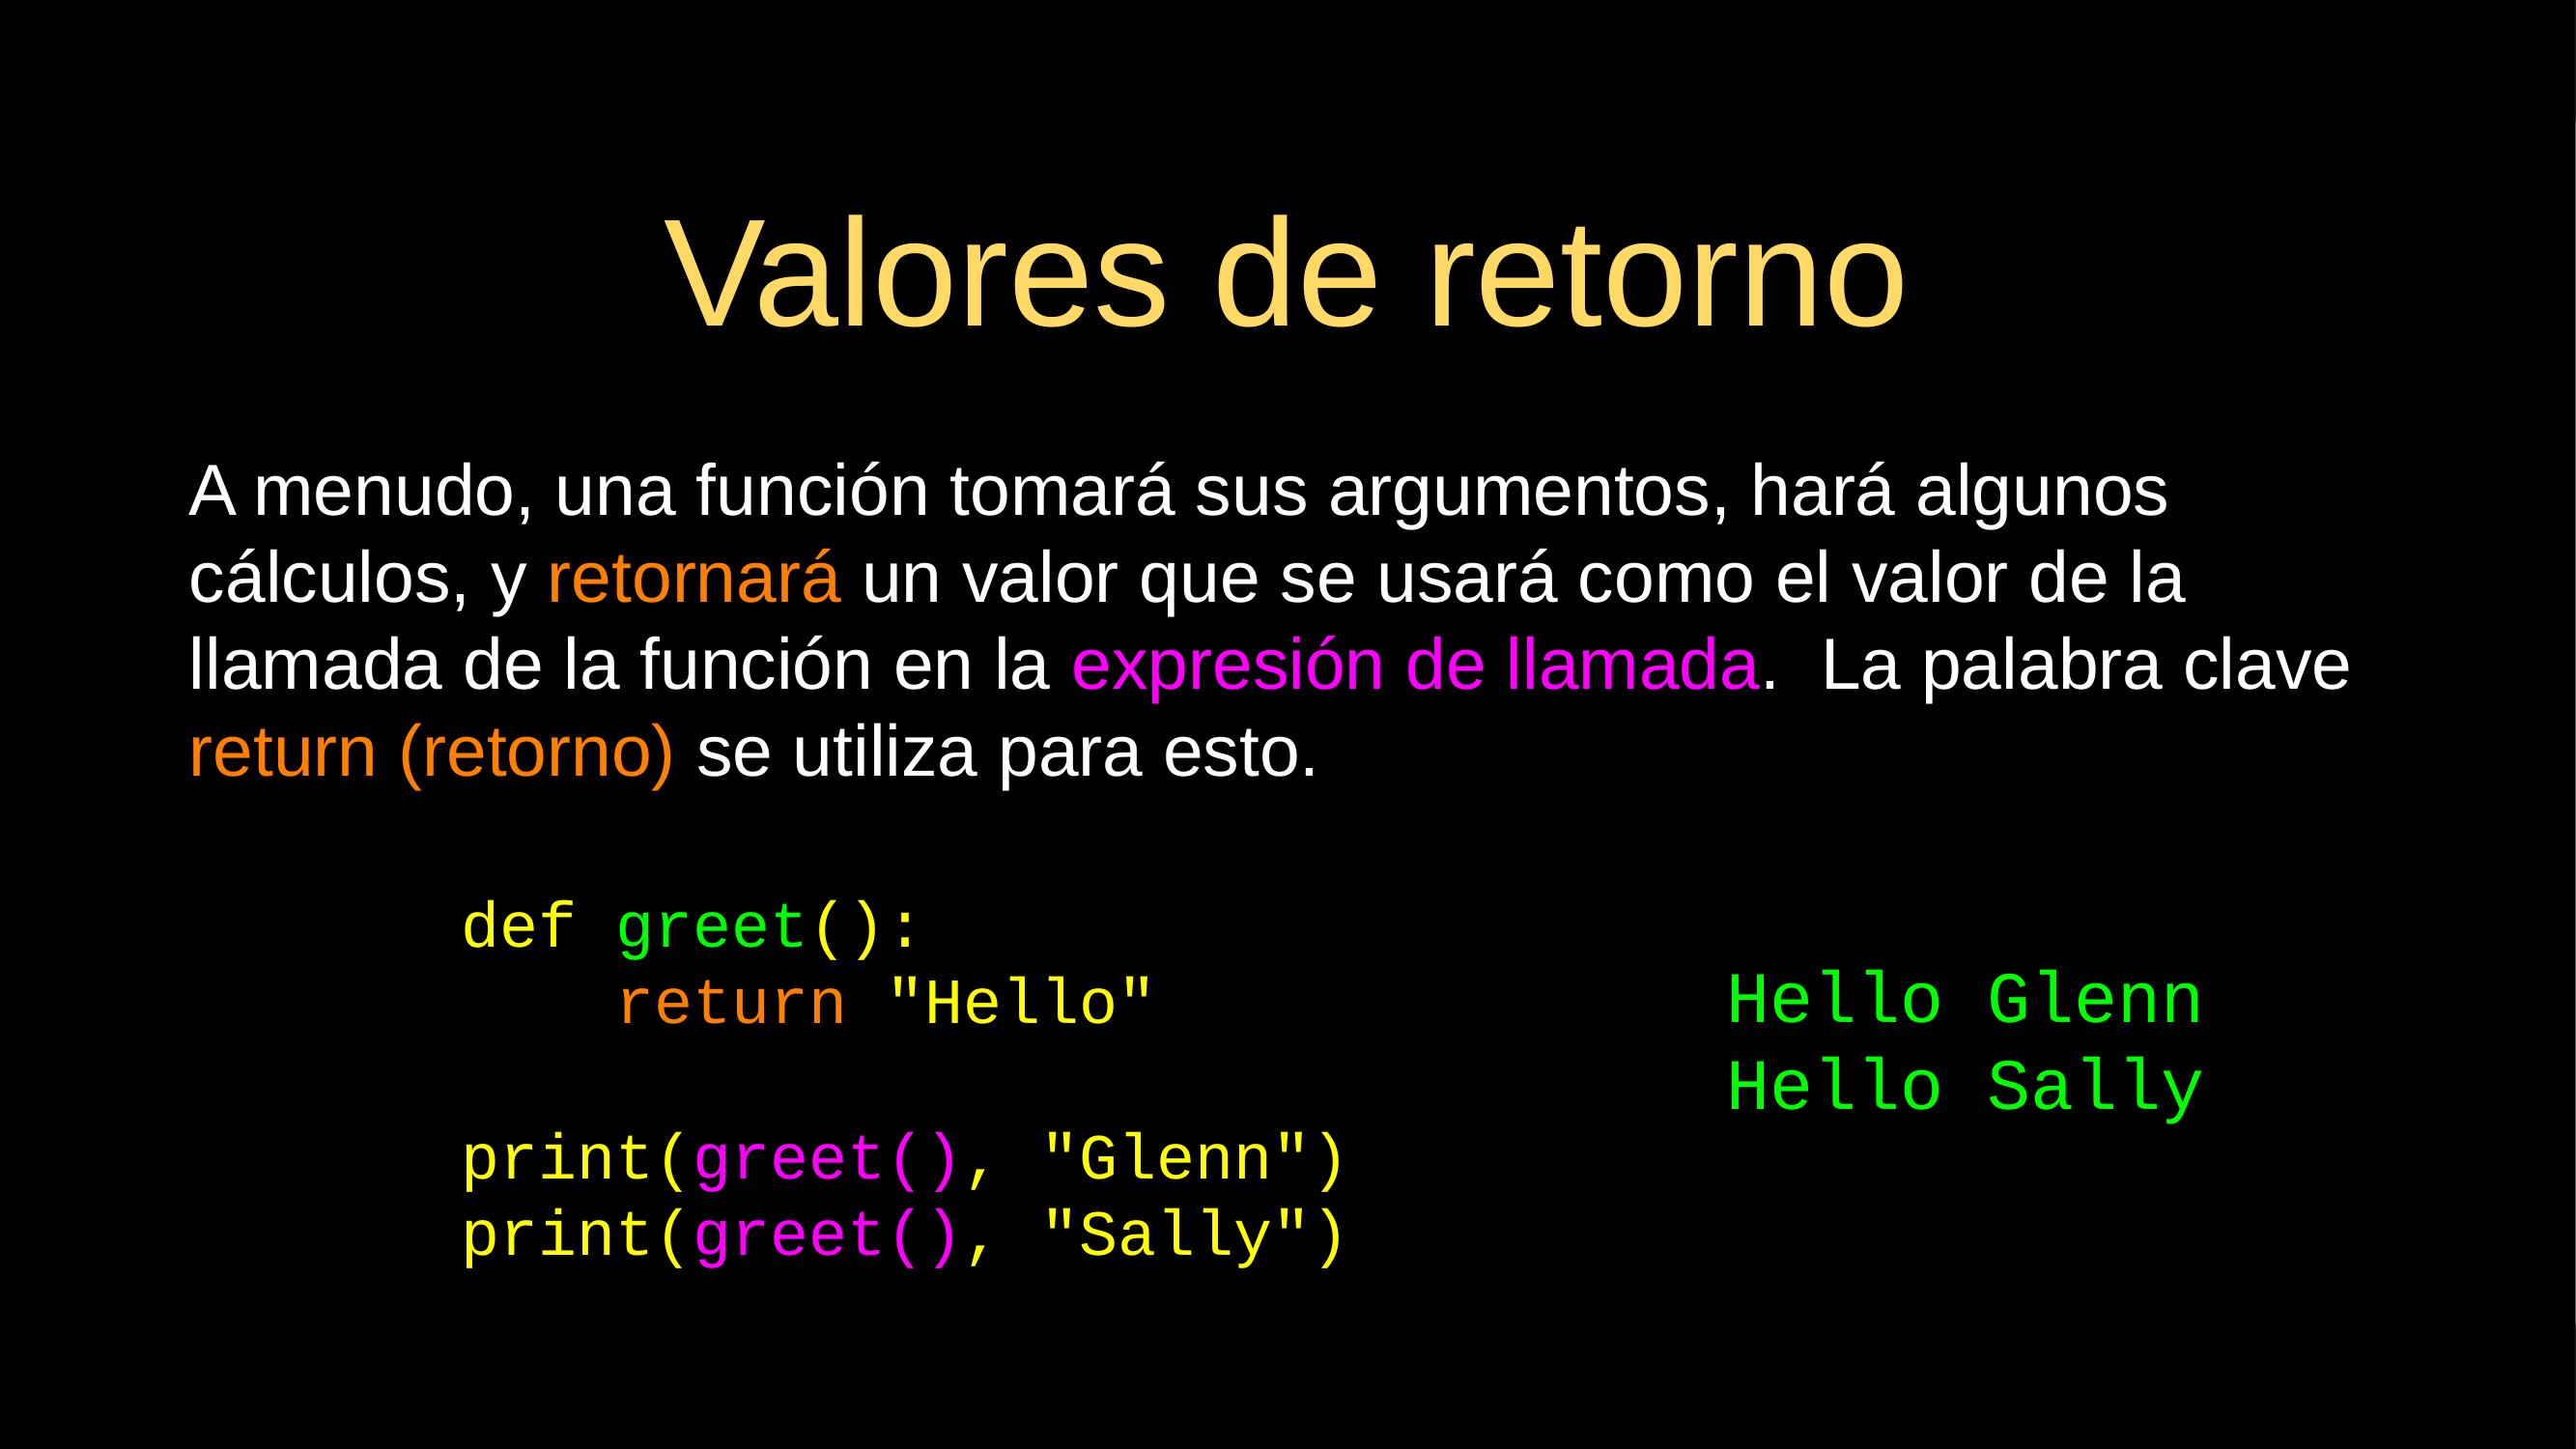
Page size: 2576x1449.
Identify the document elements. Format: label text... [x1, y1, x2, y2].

list A menudo, una función tomará sus argumentos, hará algunos cálculos, y retornará un valor que se usará como el valor de la llamada de la función en la expresión de llamada. La palabra clave return (retorno) se utiliza para esto. [183, 438, 2392, 796]
title Valores de retorno [183, 127, 2391, 403]
text_box Hello Glenn Hello Sally [1726, 942, 2361, 1132]
text_box def greet(): return "Hello" print(greet(), "Glenn") print(greet(), "Sally") [461, 850, 1544, 1300]
